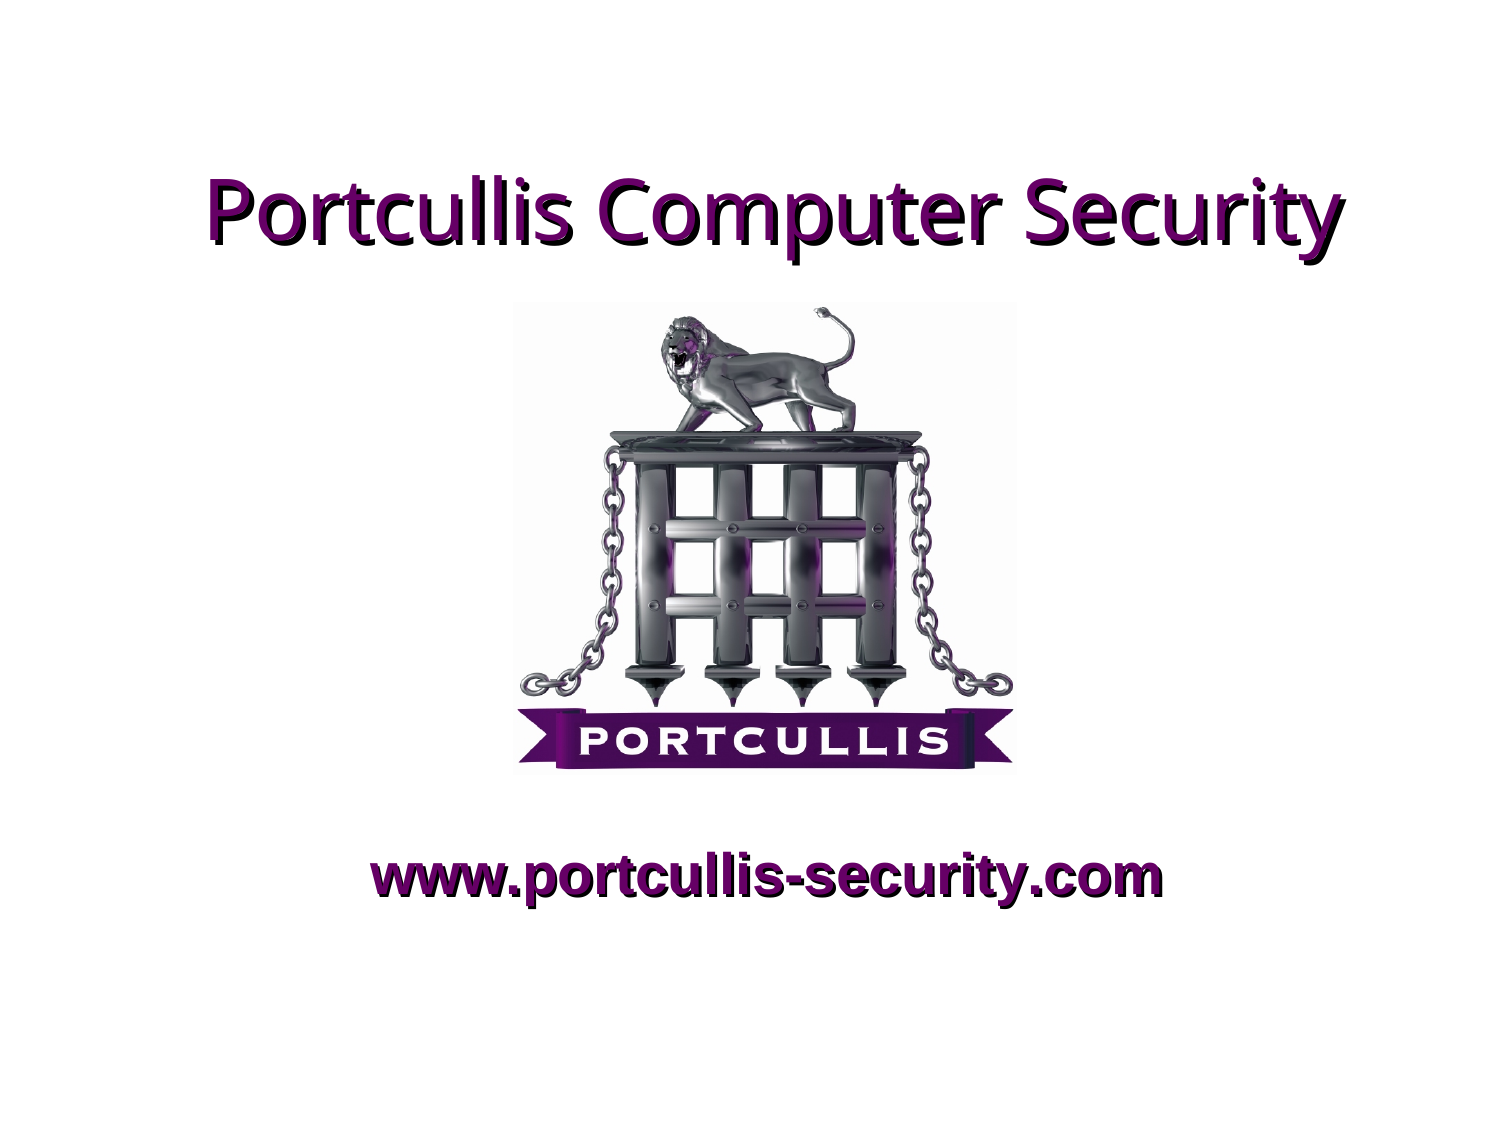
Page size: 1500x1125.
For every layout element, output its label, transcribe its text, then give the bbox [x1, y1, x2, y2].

title Portcullis Computer Security [135, 113, 1411, 302]
subtitle www.portcullis-security.com [242, 834, 1293, 1089]
picture [513, 302, 1017, 775]
